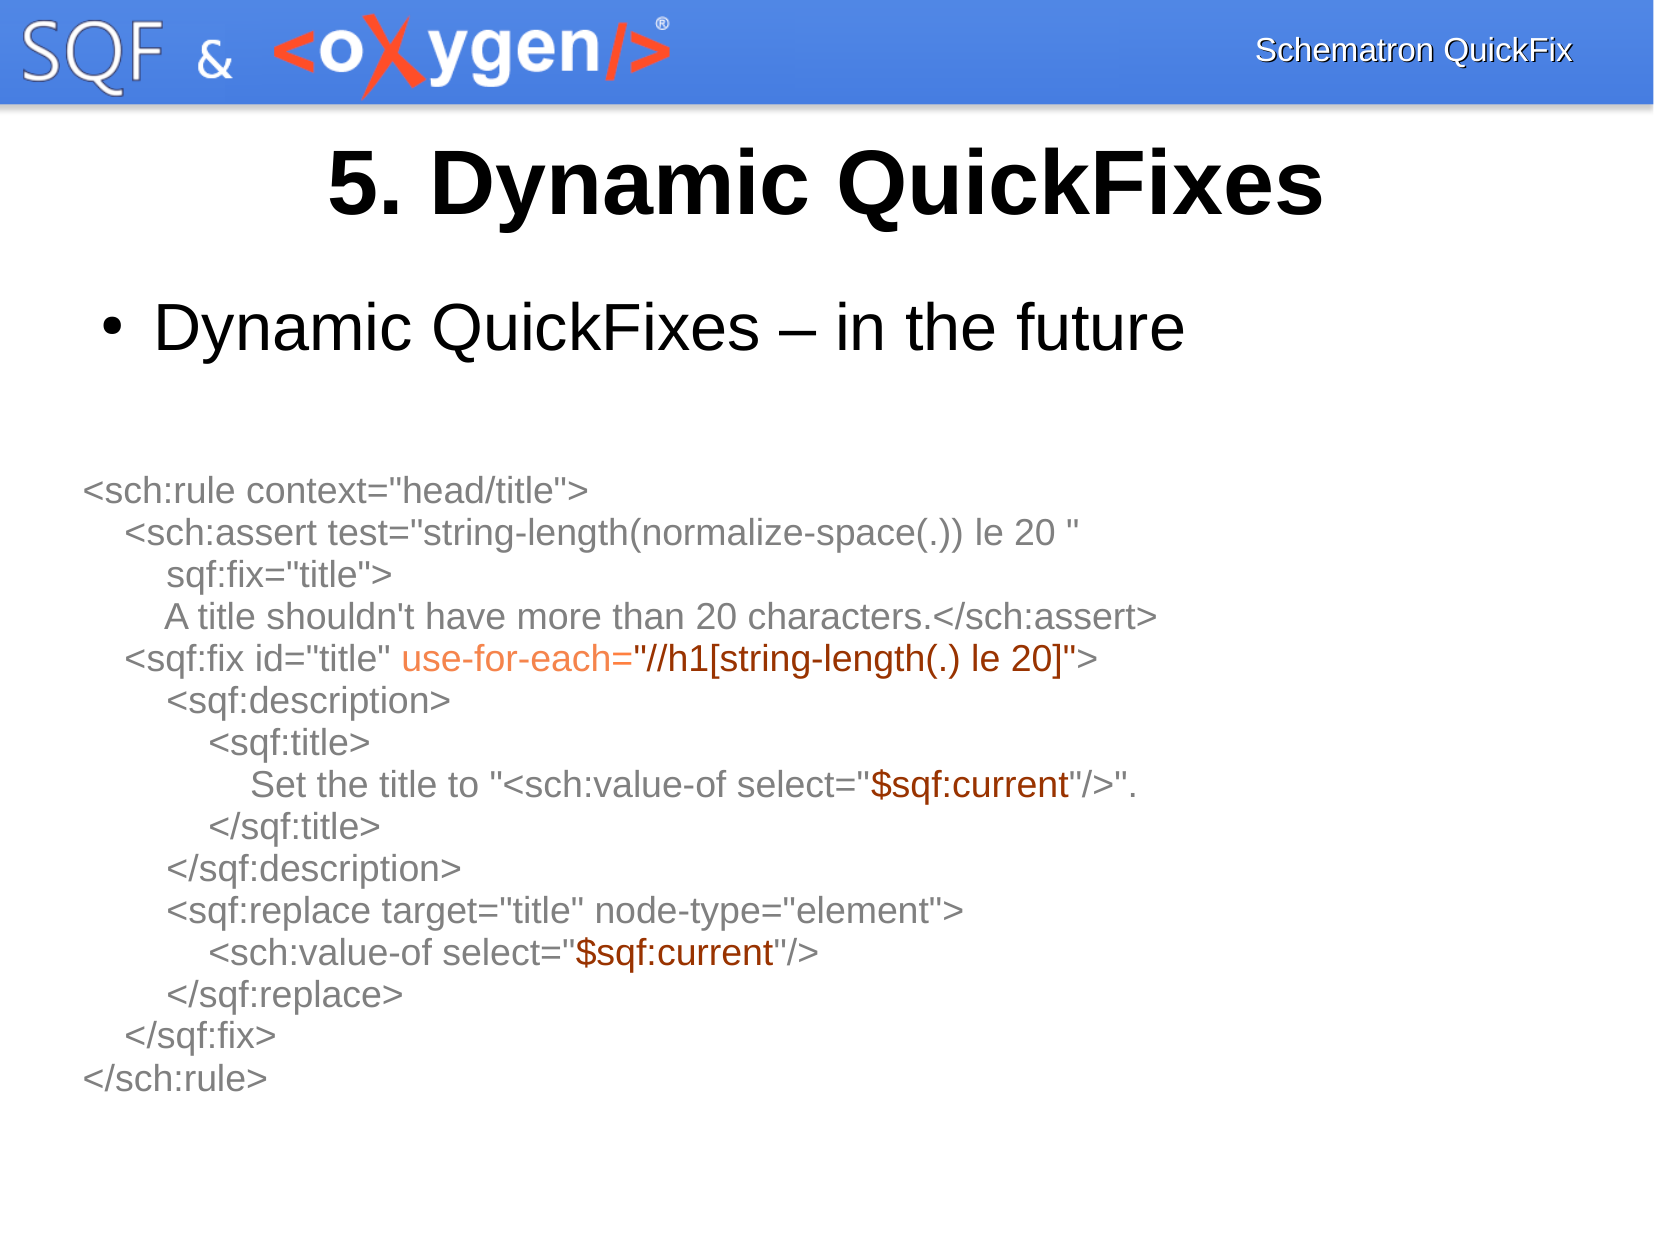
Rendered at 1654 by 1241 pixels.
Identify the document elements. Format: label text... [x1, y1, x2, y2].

picture [0, 0, 1654, 118]
title 5. Dynamic QuickFixes [82, 78, 1571, 287]
list Dynamic QuickFixes – in the future <sch:rule context="head/title"> <sch:assert test="string-length(normalize-space(.)) le 20 " sqf:fix="title"> A title shouldn't have more than 20 characters.</sch:assert> <sqf:fix id="title" use-for-each="//h1[string-length(.) le 20]"> <sqf:description> <sqf:title> Set the title to "<sch:value-of select="$sqf:current"/>". </sqf:title> </sqf:description> <sqf:replace target="title" node-type="element"> <sch:value-of select="$sqf:current"/> </sqf:replace> </sqf:fix> </sch:rule> [82, 290, 1571, 1100]
